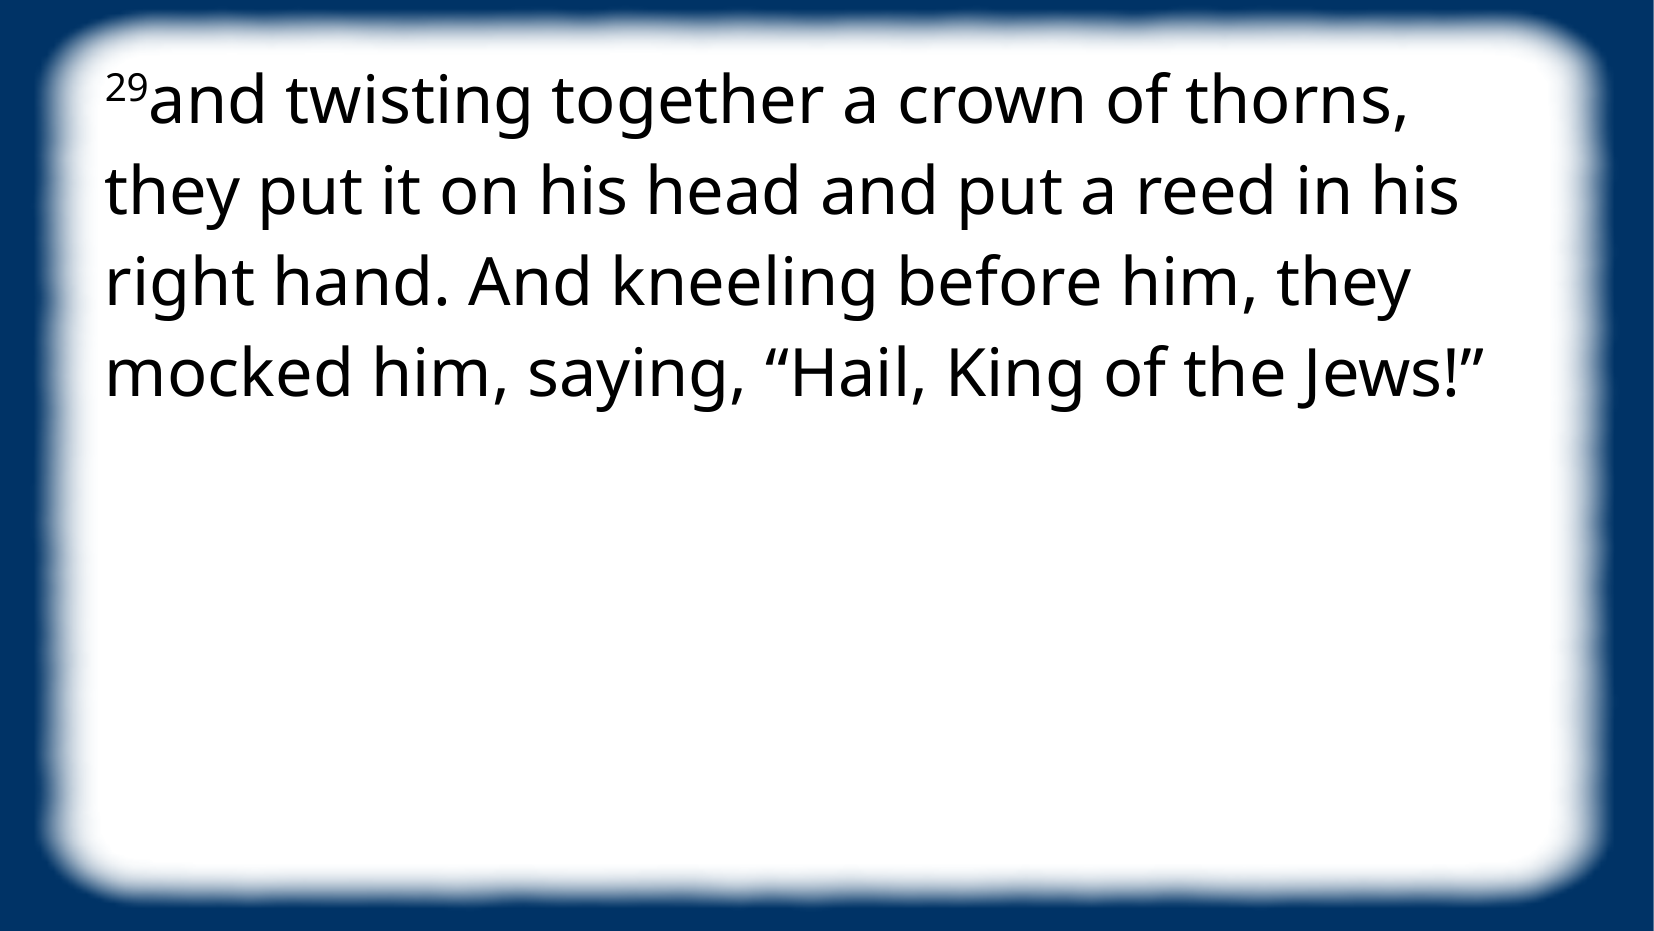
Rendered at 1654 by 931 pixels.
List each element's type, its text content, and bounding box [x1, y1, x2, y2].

picture [0, 0, 1654, 931]
text_box 29and twisting together a crown of thorns, they put it on his head and put a reed in his right hand. And kneeling before him, they mocked him, saying, “Hail, King of the Jews!” [90, 45, 1546, 415]
